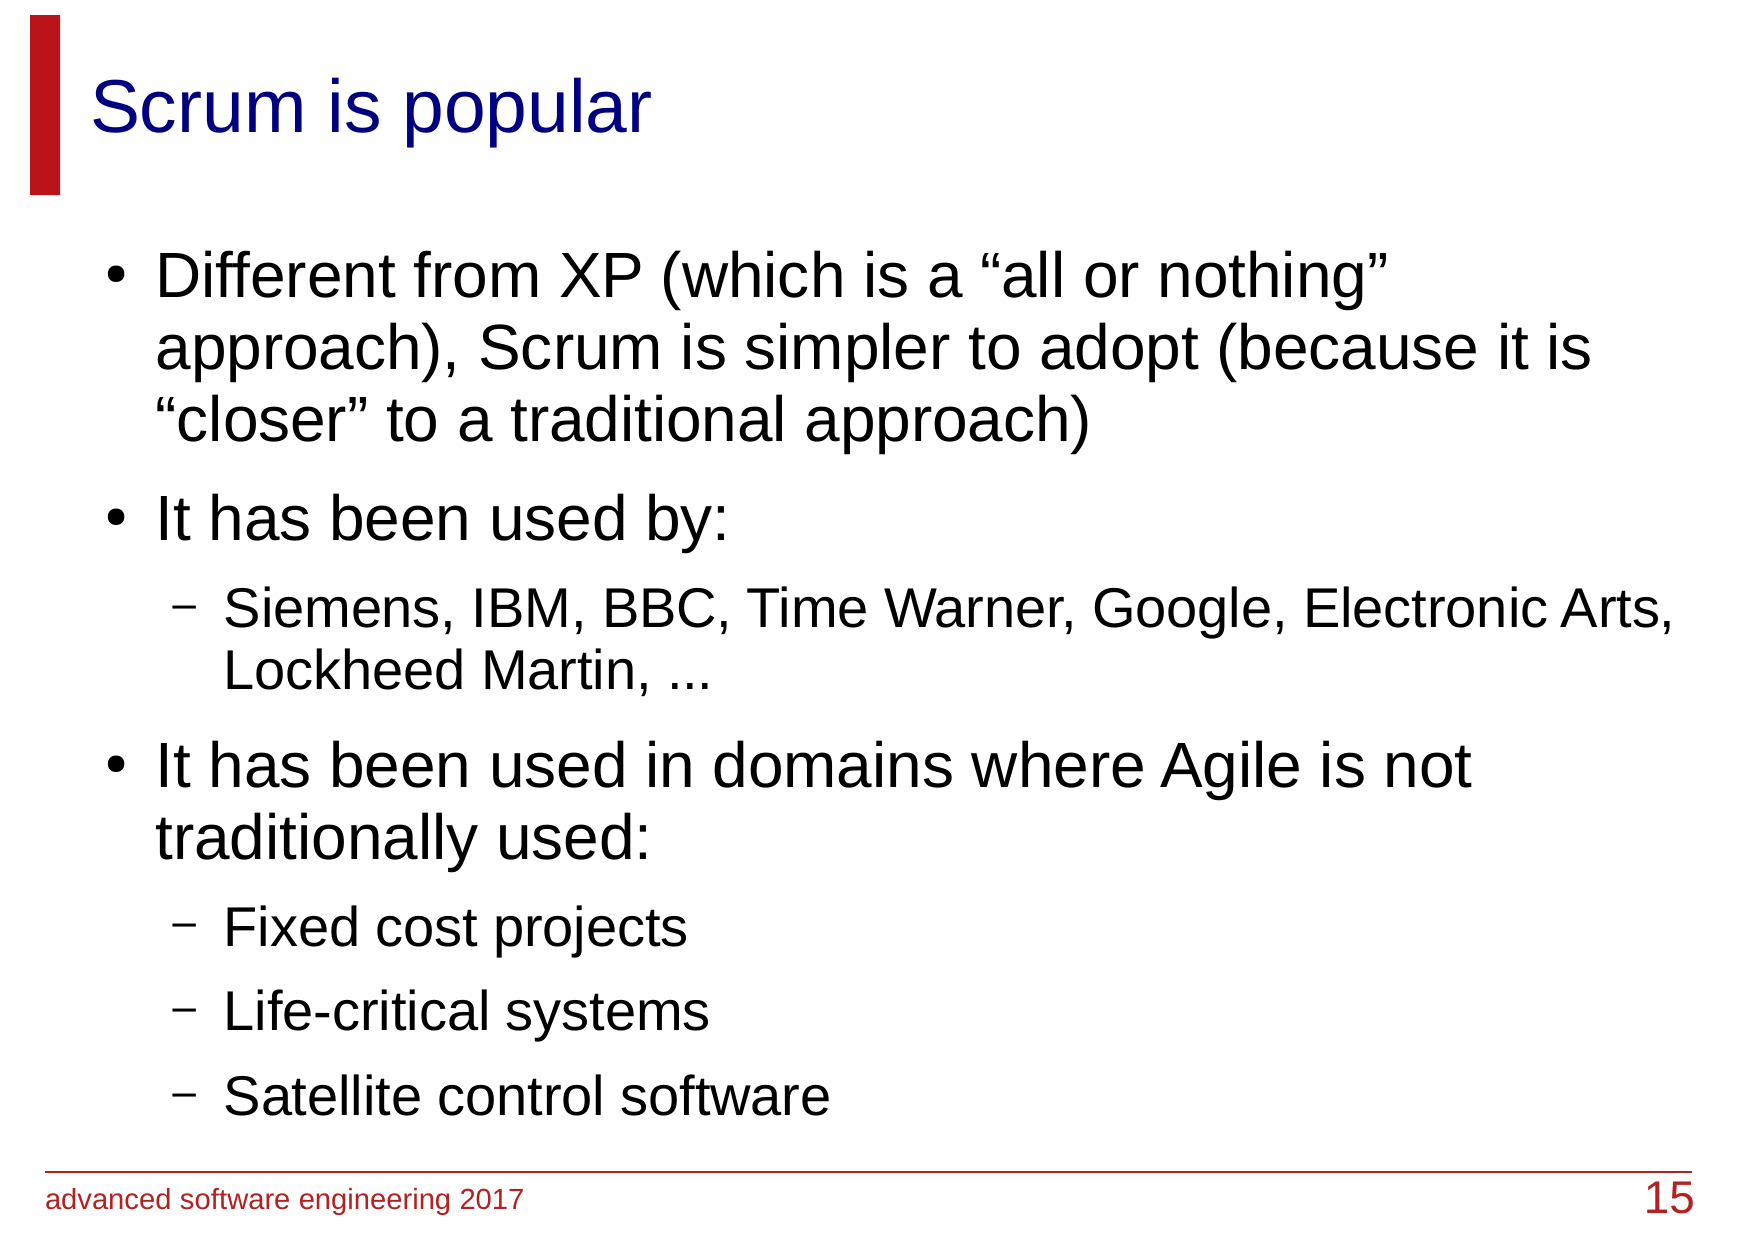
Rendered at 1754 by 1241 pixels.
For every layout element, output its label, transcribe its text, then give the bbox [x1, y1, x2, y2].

list Different from XP (which is a “all or nothing” approach), Scrum is simpler to adopt (because it is “closer” to a traditional approach) It has been used by: Siemens, IBM, BBC, Time Warner, Google, Electronic Arts, Lockheed Martin, ... It has been used in domains where Agile is not traditionally used: Fixed cost projects Life-critical systems Satellite control software [87, 240, 1696, 1130]
title Scrum is popular [90, 17, 1696, 196]
